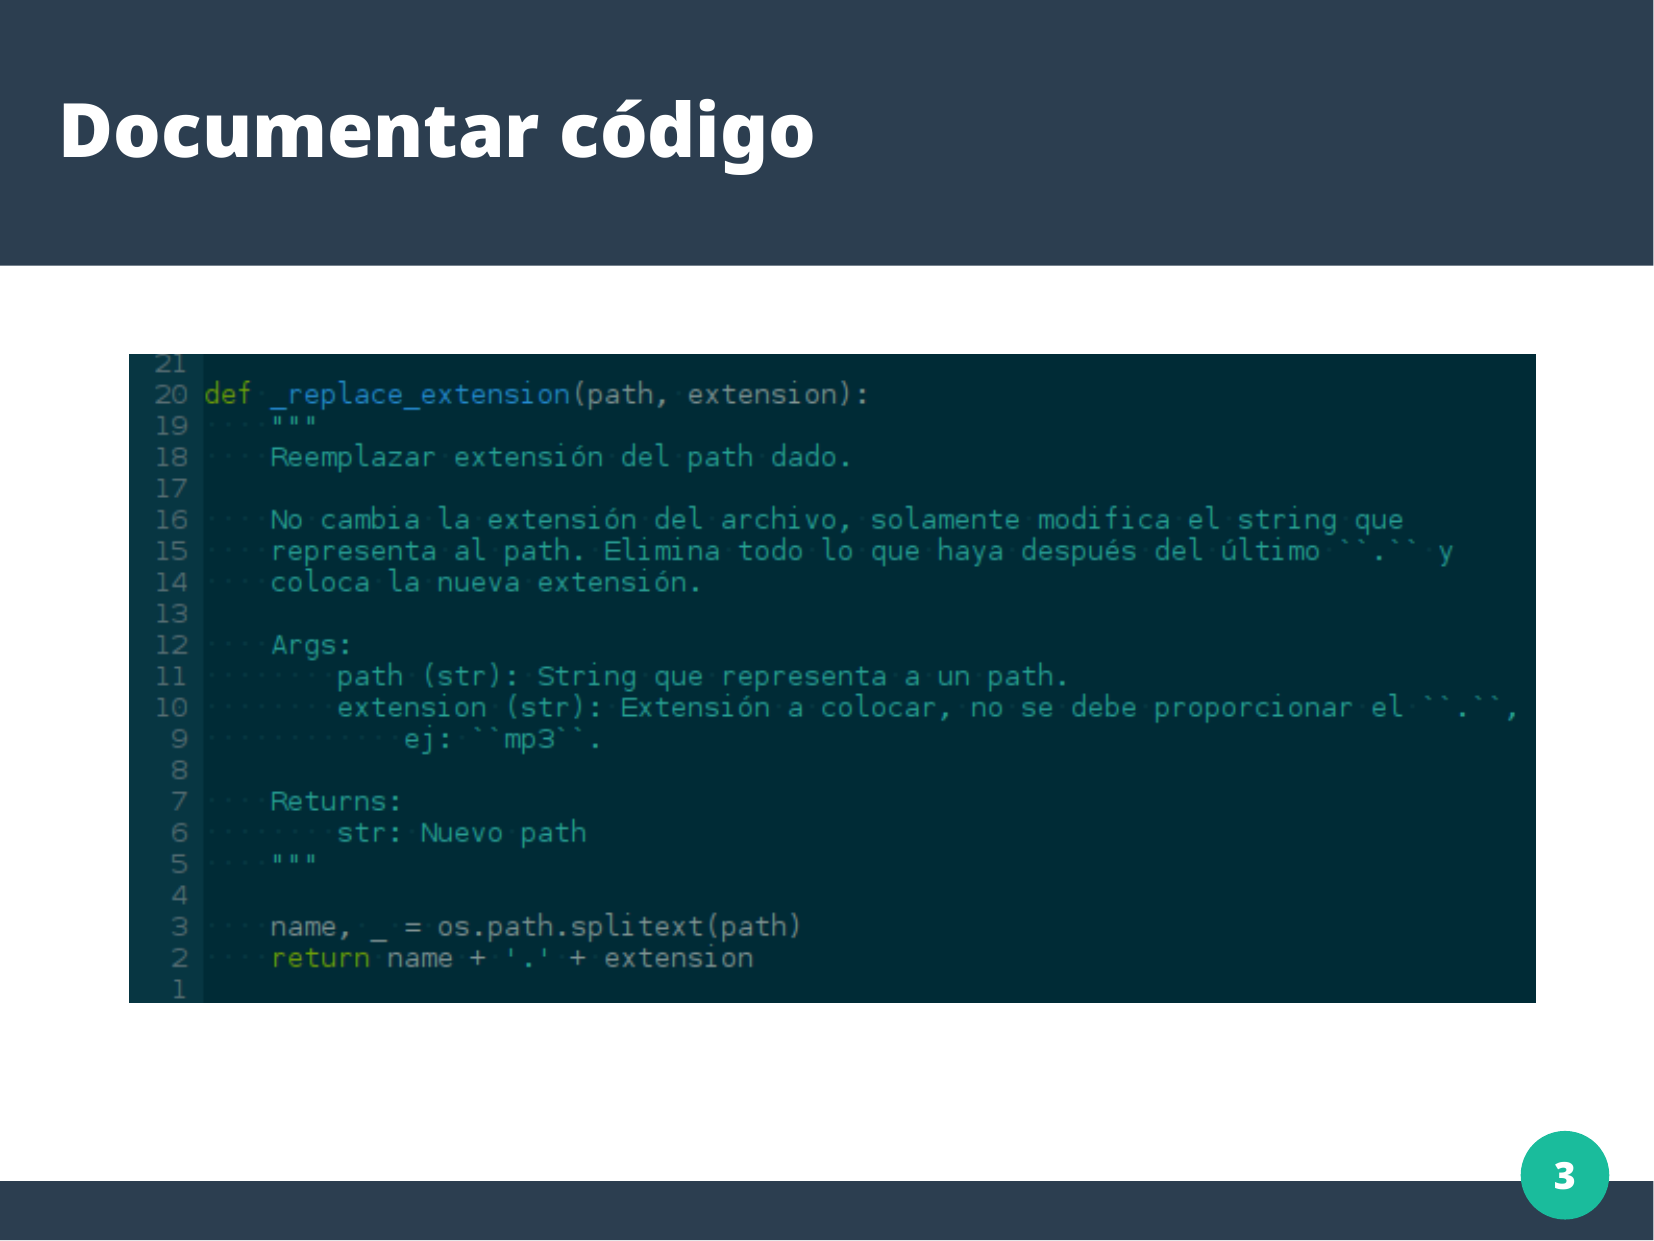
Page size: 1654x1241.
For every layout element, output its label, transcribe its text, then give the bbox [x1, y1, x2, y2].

picture [757, 514, 768, 529]
picture [340, 702, 353, 717]
picture [455, 545, 470, 560]
picture [292, 416, 299, 424]
picture [304, 948, 370, 967]
picture [440, 702, 450, 717]
picture [540, 729, 555, 748]
picture [1324, 702, 1337, 717]
picture [440, 577, 486, 591]
picture [490, 827, 503, 842]
picture [688, 389, 703, 403]
picture [1257, 510, 1269, 529]
picture [1122, 702, 1136, 717]
picture [1207, 506, 1219, 529]
picture [571, 950, 587, 965]
picture [722, 952, 754, 967]
picture [455, 702, 486, 717]
picture [1307, 514, 1337, 535]
picture [554, 537, 570, 560]
picture [438, 921, 453, 936]
picture [423, 733, 432, 754]
picture [673, 921, 685, 936]
picture [321, 796, 336, 810]
picture [706, 389, 719, 403]
picture [490, 447, 502, 466]
picture [323, 639, 336, 654]
picture [722, 514, 736, 529]
picture [590, 671, 600, 685]
picture [622, 443, 637, 466]
picture [756, 913, 787, 936]
picture [1288, 545, 1320, 560]
picture [357, 823, 368, 842]
picture [557, 452, 566, 466]
picture [455, 452, 469, 466]
picture [505, 545, 519, 566]
picture [1107, 506, 1117, 529]
picture [458, 386, 469, 403]
picture [577, 694, 582, 719]
picture [471, 389, 519, 403]
picture [323, 514, 335, 529]
picture [558, 577, 568, 591]
picture [640, 917, 653, 936]
picture [390, 452, 402, 466]
picture [475, 452, 485, 466]
picture [340, 671, 353, 691]
picture [538, 389, 570, 403]
picture [924, 702, 935, 716]
picture [840, 671, 853, 685]
picture [605, 952, 620, 967]
picture [740, 443, 753, 466]
picture [740, 514, 752, 529]
picture [511, 694, 516, 718]
picture [440, 506, 452, 529]
picture [271, 792, 303, 810]
picture [590, 577, 620, 591]
picture [857, 694, 869, 717]
picture [405, 577, 420, 591]
picture [872, 671, 886, 685]
picture [1291, 514, 1300, 529]
picture [974, 545, 987, 566]
picture [690, 671, 703, 685]
picture [605, 389, 620, 403]
picture [971, 702, 1003, 717]
picture [942, 712, 949, 721]
picture [540, 452, 553, 466]
picture [722, 702, 734, 717]
picture [271, 447, 302, 466]
picture [540, 541, 552, 560]
picture [790, 389, 801, 404]
picture [572, 921, 603, 942]
picture [355, 671, 370, 685]
picture [423, 545, 436, 560]
picture [1239, 514, 1253, 529]
picture [540, 698, 552, 717]
picture [407, 541, 419, 560]
picture [640, 545, 650, 560]
title Documentar código [59, 49, 1595, 207]
picture [655, 952, 703, 967]
picture [307, 792, 319, 810]
picture [807, 514, 818, 529]
picture [523, 510, 535, 529]
picture [573, 573, 585, 591]
picture [707, 452, 720, 466]
picture [842, 525, 849, 533]
picture [640, 577, 650, 591]
picture [421, 823, 469, 842]
picture [840, 702, 853, 717]
picture [690, 702, 703, 717]
picture [571, 819, 586, 842]
picture [740, 671, 754, 685]
picture [605, 508, 636, 529]
picture [938, 671, 954, 685]
picture [657, 443, 668, 466]
picture [590, 514, 600, 529]
picture [1240, 537, 1252, 560]
picture [557, 823, 568, 842]
picture [1307, 702, 1321, 717]
picture [540, 666, 554, 685]
picture [390, 514, 400, 529]
picture [1222, 545, 1237, 560]
picture [523, 913, 553, 936]
picture [1188, 514, 1203, 529]
picture [824, 537, 835, 560]
picture [723, 671, 735, 685]
picture [605, 541, 621, 560]
picture [338, 381, 352, 403]
picture [840, 545, 853, 560]
picture [1107, 694, 1119, 717]
picture [371, 545, 387, 560]
picture [1222, 702, 1236, 717]
picture [1072, 694, 1104, 717]
picture [822, 702, 835, 717]
picture [290, 577, 303, 591]
picture [790, 545, 803, 560]
picture [1207, 702, 1219, 723]
picture [938, 537, 954, 560]
picture [575, 381, 583, 405]
picture [271, 510, 303, 529]
picture [1188, 702, 1204, 717]
picture [588, 389, 603, 410]
picture [1024, 702, 1036, 717]
picture [690, 545, 704, 560]
picture [658, 399, 666, 408]
picture [390, 702, 420, 717]
picture [623, 537, 635, 560]
picture [357, 443, 368, 466]
picture [1157, 537, 1186, 560]
picture [390, 545, 403, 560]
picture [790, 514, 800, 529]
picture [1107, 539, 1120, 560]
picture [273, 545, 285, 560]
picture [657, 698, 669, 717]
picture [690, 506, 702, 529]
picture [890, 514, 903, 529]
picture [655, 571, 686, 591]
picture [1441, 546, 1454, 566]
picture [540, 827, 553, 842]
picture [540, 514, 570, 529]
picture [771, 506, 786, 529]
picture [1509, 712, 1515, 721]
picture [342, 796, 370, 810]
picture [323, 545, 335, 560]
picture [423, 452, 435, 466]
picture [340, 577, 352, 591]
picture [621, 698, 638, 717]
picture [655, 671, 687, 691]
picture [907, 506, 919, 529]
picture [271, 921, 337, 936]
picture [1038, 702, 1053, 717]
picture [1174, 702, 1185, 716]
picture [521, 389, 533, 403]
picture [1257, 541, 1269, 560]
picture [273, 854, 282, 863]
picture [622, 577, 636, 591]
picture [292, 854, 299, 863]
picture [305, 452, 353, 472]
picture [1057, 545, 1104, 566]
picture [1257, 702, 1269, 717]
picture [129, 354, 202, 1003]
picture [857, 667, 869, 685]
picture [573, 671, 585, 685]
picture [523, 545, 536, 560]
picture [493, 662, 499, 687]
picture [957, 545, 970, 560]
picture [1274, 702, 1284, 717]
picture [772, 537, 787, 560]
picture [571, 452, 587, 466]
picture [354, 389, 385, 403]
picture [738, 389, 787, 403]
picture [1138, 514, 1152, 529]
picture [1357, 514, 1403, 535]
picture [641, 702, 652, 717]
picture [1072, 506, 1087, 529]
picture [907, 545, 919, 560]
picture [421, 389, 436, 403]
picture [523, 702, 536, 717]
picture [307, 854, 315, 862]
picture [790, 452, 804, 466]
picture [373, 827, 385, 842]
picture [1090, 514, 1100, 529]
picture [272, 952, 286, 967]
picture [289, 389, 301, 403]
picture [473, 671, 485, 685]
picture [355, 545, 369, 560]
picture [572, 514, 586, 529]
picture [340, 506, 386, 529]
picture [373, 452, 386, 466]
picture [455, 514, 470, 529]
picture [606, 913, 620, 936]
picture [705, 952, 718, 967]
picture [440, 671, 452, 685]
picture [690, 452, 703, 472]
picture [373, 796, 386, 810]
picture [488, 921, 503, 942]
picture [358, 702, 368, 716]
picture [807, 671, 819, 685]
picture [1288, 702, 1304, 717]
picture [740, 541, 752, 560]
picture [405, 733, 419, 748]
picture [1007, 671, 1020, 685]
picture [872, 545, 904, 566]
picture [922, 514, 987, 529]
picture [405, 514, 420, 529]
picture [490, 577, 502, 591]
picture [590, 452, 603, 466]
picture [423, 702, 436, 717]
picture [872, 514, 886, 529]
picture [990, 510, 1002, 529]
picture [273, 577, 285, 591]
picture [957, 671, 970, 685]
picture [405, 452, 420, 466]
picture [340, 827, 352, 842]
picture [273, 416, 282, 424]
picture [1389, 694, 1403, 717]
picture [505, 921, 520, 936]
picture [505, 733, 536, 754]
picture [807, 443, 836, 466]
picture [505, 577, 520, 591]
picture [1124, 514, 1133, 529]
picture [655, 921, 670, 936]
picture [440, 389, 451, 403]
picture [323, 577, 337, 591]
picture [455, 921, 470, 936]
picture [988, 671, 1003, 691]
picture [457, 667, 469, 685]
picture [390, 662, 403, 685]
picture [640, 452, 653, 466]
picture [623, 952, 635, 967]
picture [1007, 514, 1020, 529]
picture [792, 913, 799, 938]
picture [287, 952, 303, 967]
picture [307, 416, 315, 424]
picture [540, 577, 553, 591]
picture [1038, 514, 1069, 529]
picture [1374, 702, 1387, 717]
picture [707, 702, 719, 717]
picture [655, 506, 686, 529]
picture [639, 948, 653, 967]
picture [723, 385, 737, 404]
picture [473, 827, 485, 842]
picture [623, 921, 634, 936]
picture [304, 389, 336, 409]
picture [872, 702, 887, 717]
picture [1024, 662, 1053, 685]
picture [709, 913, 716, 938]
picture [373, 698, 385, 717]
picture [290, 545, 319, 591]
picture [1190, 537, 1202, 560]
picture [557, 702, 568, 716]
picture [907, 702, 920, 717]
picture [206, 381, 237, 404]
picture [623, 381, 654, 404]
picture [508, 514, 518, 529]
picture [773, 671, 785, 685]
picture [605, 671, 636, 692]
picture [473, 537, 485, 560]
picture [388, 389, 403, 403]
picture [724, 448, 737, 466]
picture [388, 952, 453, 967]
picture [822, 671, 837, 685]
picture [990, 545, 1003, 560]
picture [505, 452, 536, 466]
picture [690, 917, 703, 936]
picture [341, 932, 349, 940]
picture [842, 381, 849, 406]
picture [425, 662, 433, 687]
picture [790, 671, 803, 685]
picture [521, 827, 536, 848]
picture [822, 514, 836, 529]
picture [373, 667, 385, 685]
picture [755, 671, 769, 691]
picture [740, 696, 770, 717]
picture [1157, 514, 1169, 529]
picture [907, 671, 920, 685]
picture [805, 389, 837, 403]
picture [237, 381, 251, 404]
picture [655, 545, 683, 560]
picture [355, 577, 370, 591]
picture [772, 443, 786, 466]
picture [390, 568, 402, 591]
picture [305, 639, 320, 660]
picture [292, 639, 302, 654]
picture [1274, 514, 1285, 529]
picture [490, 514, 503, 529]
picture [1157, 702, 1170, 723]
picture [557, 667, 569, 685]
picture [471, 950, 486, 965]
picture [672, 702, 687, 717]
picture [273, 635, 287, 654]
picture [340, 545, 352, 560]
picture [1274, 545, 1283, 560]
picture [707, 545, 720, 560]
picture [757, 545, 769, 560]
picture [790, 702, 803, 717]
picture [1022, 537, 1053, 560]
picture [1340, 702, 1352, 716]
picture [1240, 702, 1252, 716]
picture [1122, 545, 1136, 560]
picture [890, 702, 902, 717]
picture [721, 921, 754, 942]
